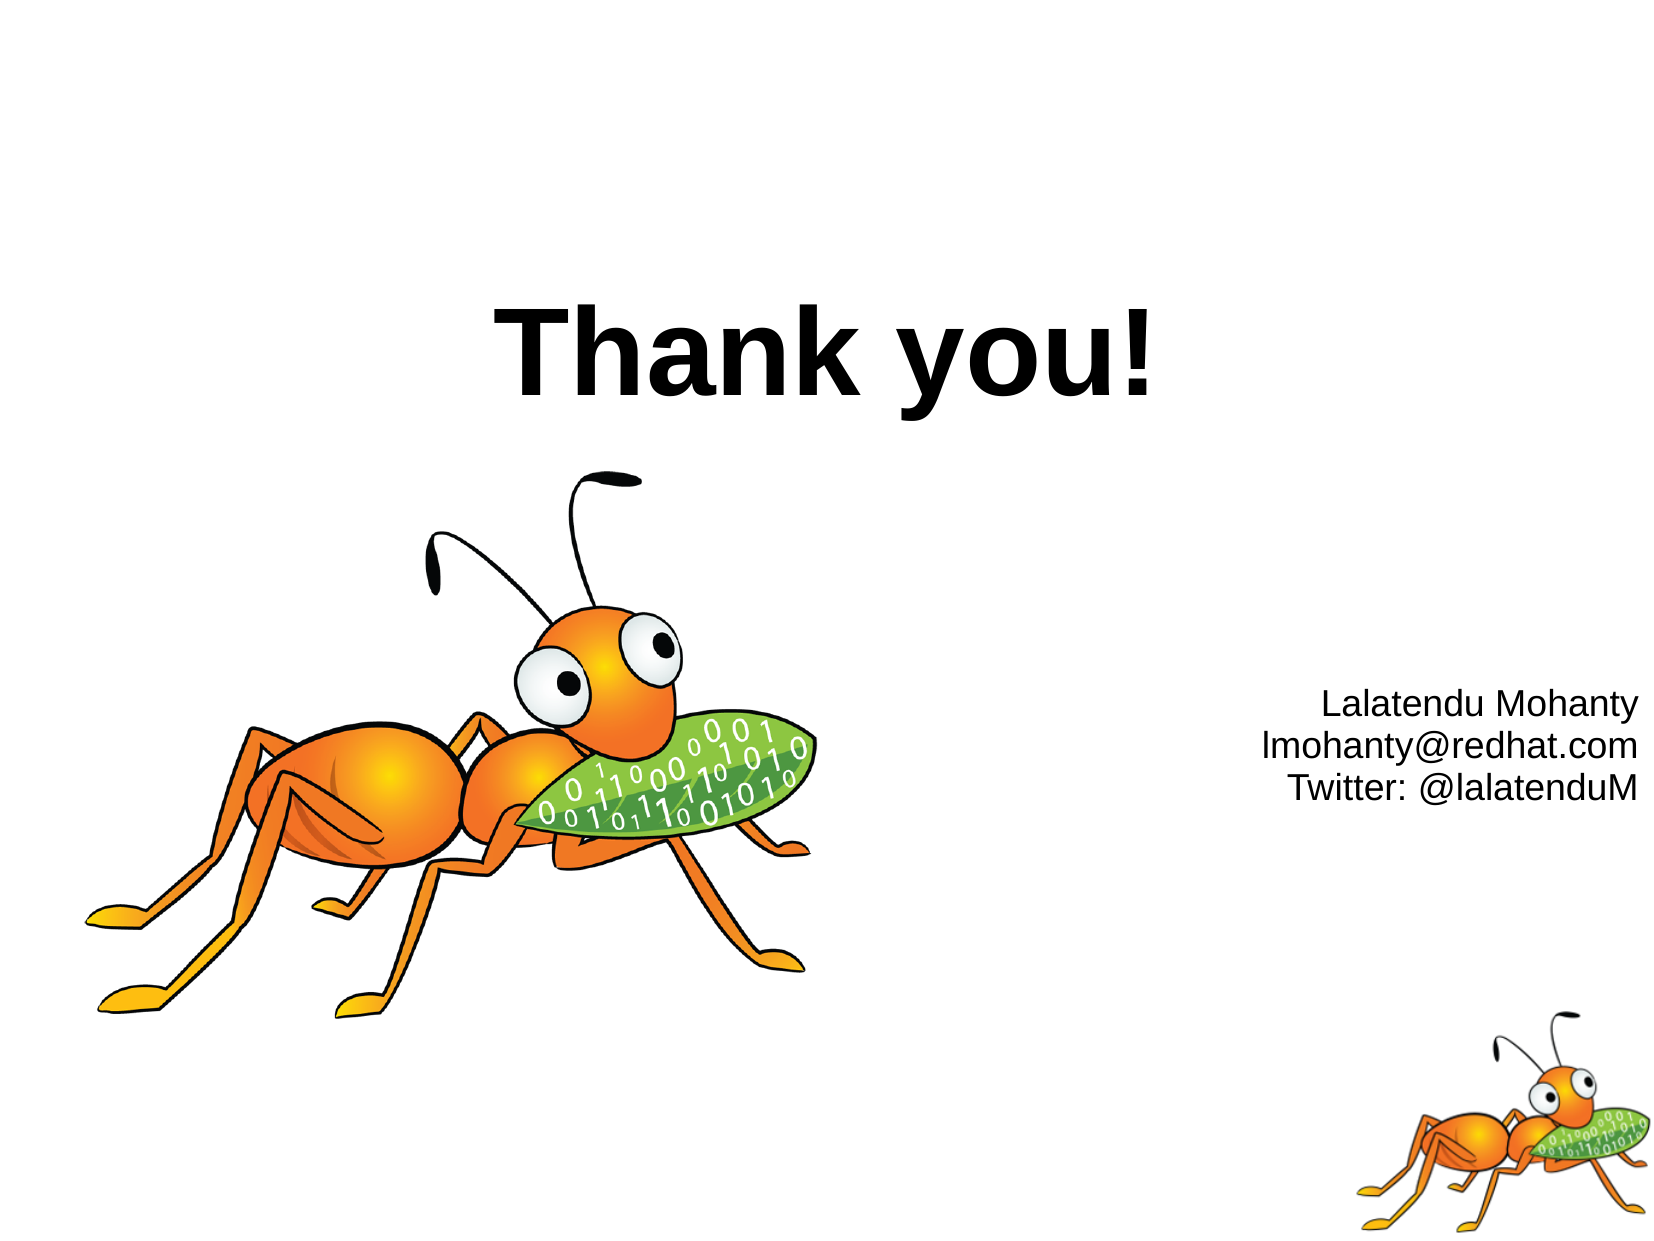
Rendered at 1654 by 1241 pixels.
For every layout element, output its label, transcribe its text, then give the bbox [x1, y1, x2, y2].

picture [75, 464, 826, 1027]
picture [1353, 1009, 1654, 1235]
text_box Lalatendu Mohanty lmohanty@redhat.com Twitter: @lalatenduM [870, 591, 1654, 859]
subtitle Thank you! [82, 282, 1571, 423]
